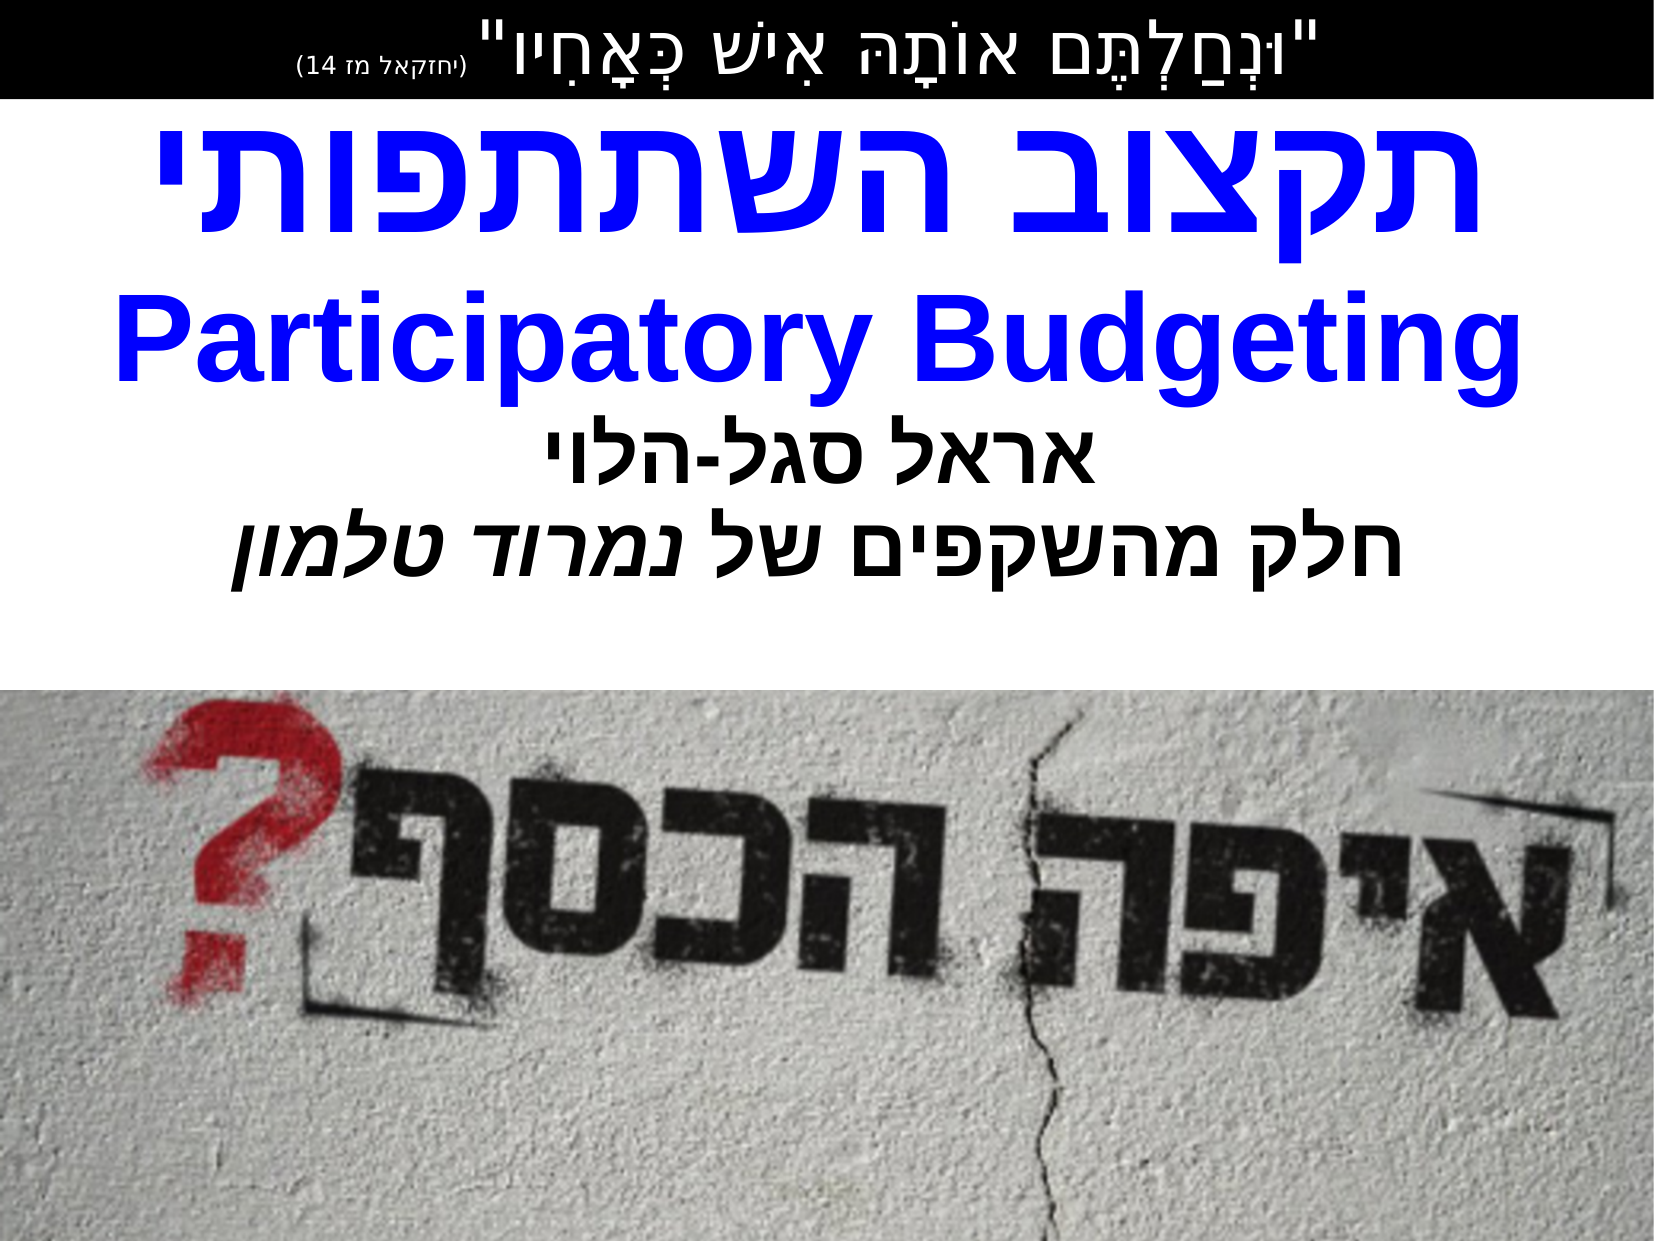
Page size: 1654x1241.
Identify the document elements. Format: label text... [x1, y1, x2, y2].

title תקצוב השתתפותי Participatory Budgeting אראל סגל-הלוי חלק מהשקפים של נמרוד טלמון [0, 100, 1654, 687]
text_box "וּנְחַלְתֶּם אוֹתָהּ אִישׁ כְּאָחִיו" (יחזקאל מז 14) [0, 0, 1654, 100]
picture [0, 690, 1654, 1241]
